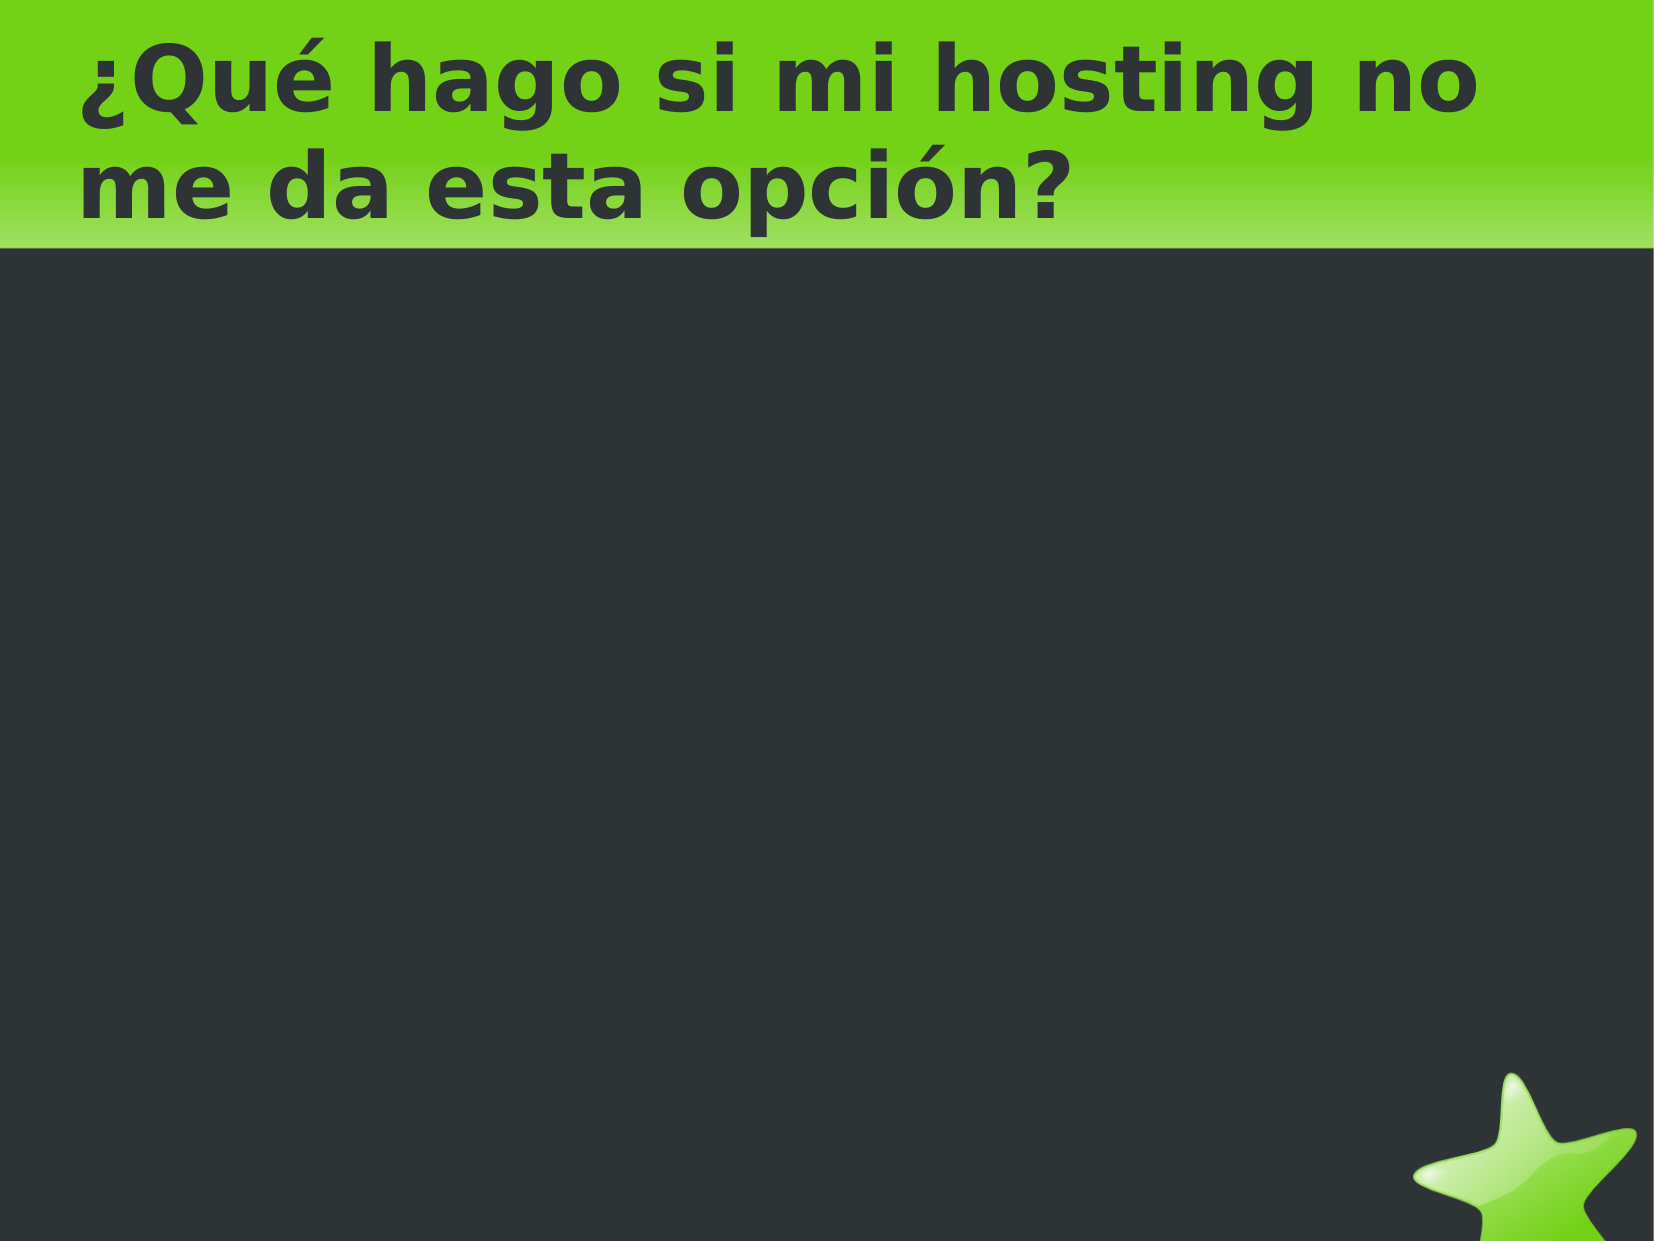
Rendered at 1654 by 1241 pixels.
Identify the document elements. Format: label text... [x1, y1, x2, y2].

title ¿Qué hago si mi hosting no me da esta opción? [76, 25, 1565, 240]
picture [0, 0, 1654, 1241]
